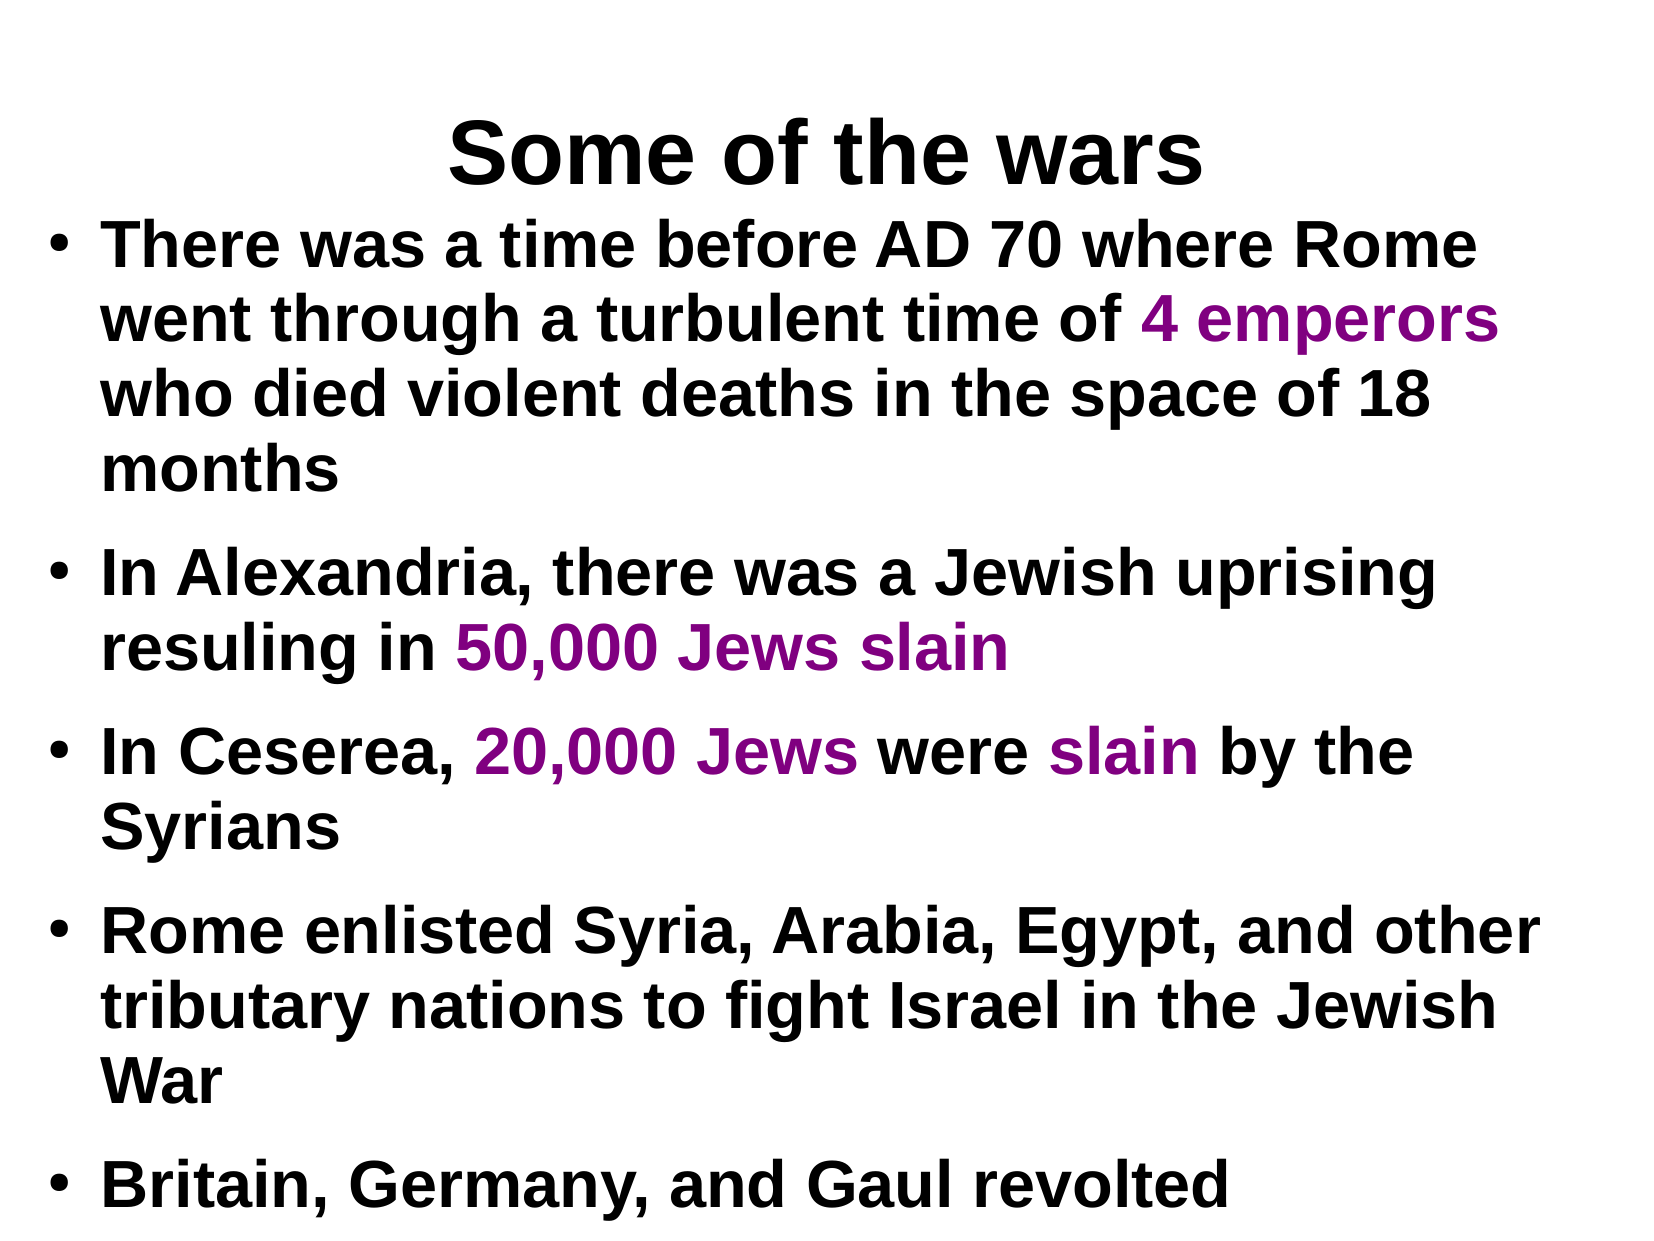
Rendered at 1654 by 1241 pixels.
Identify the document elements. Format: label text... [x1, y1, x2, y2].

list There was a time before AD 70 where Rome went through a turbulent time of 4 emperors who died violent deaths in the space of 18 months In Alexandria, there was a Jewish uprising resuling in 50,000 Jews slain In Ceserea, 20,000 Jews were slain by the Syrians Rome enlisted Syria, Arabia, Egypt, and other tributary nations to fight Israel in the Jewish War Britain, Germany, and Gaul revolted [29, 206, 1625, 1241]
title Some of the wars [82, 49, 1571, 206]
